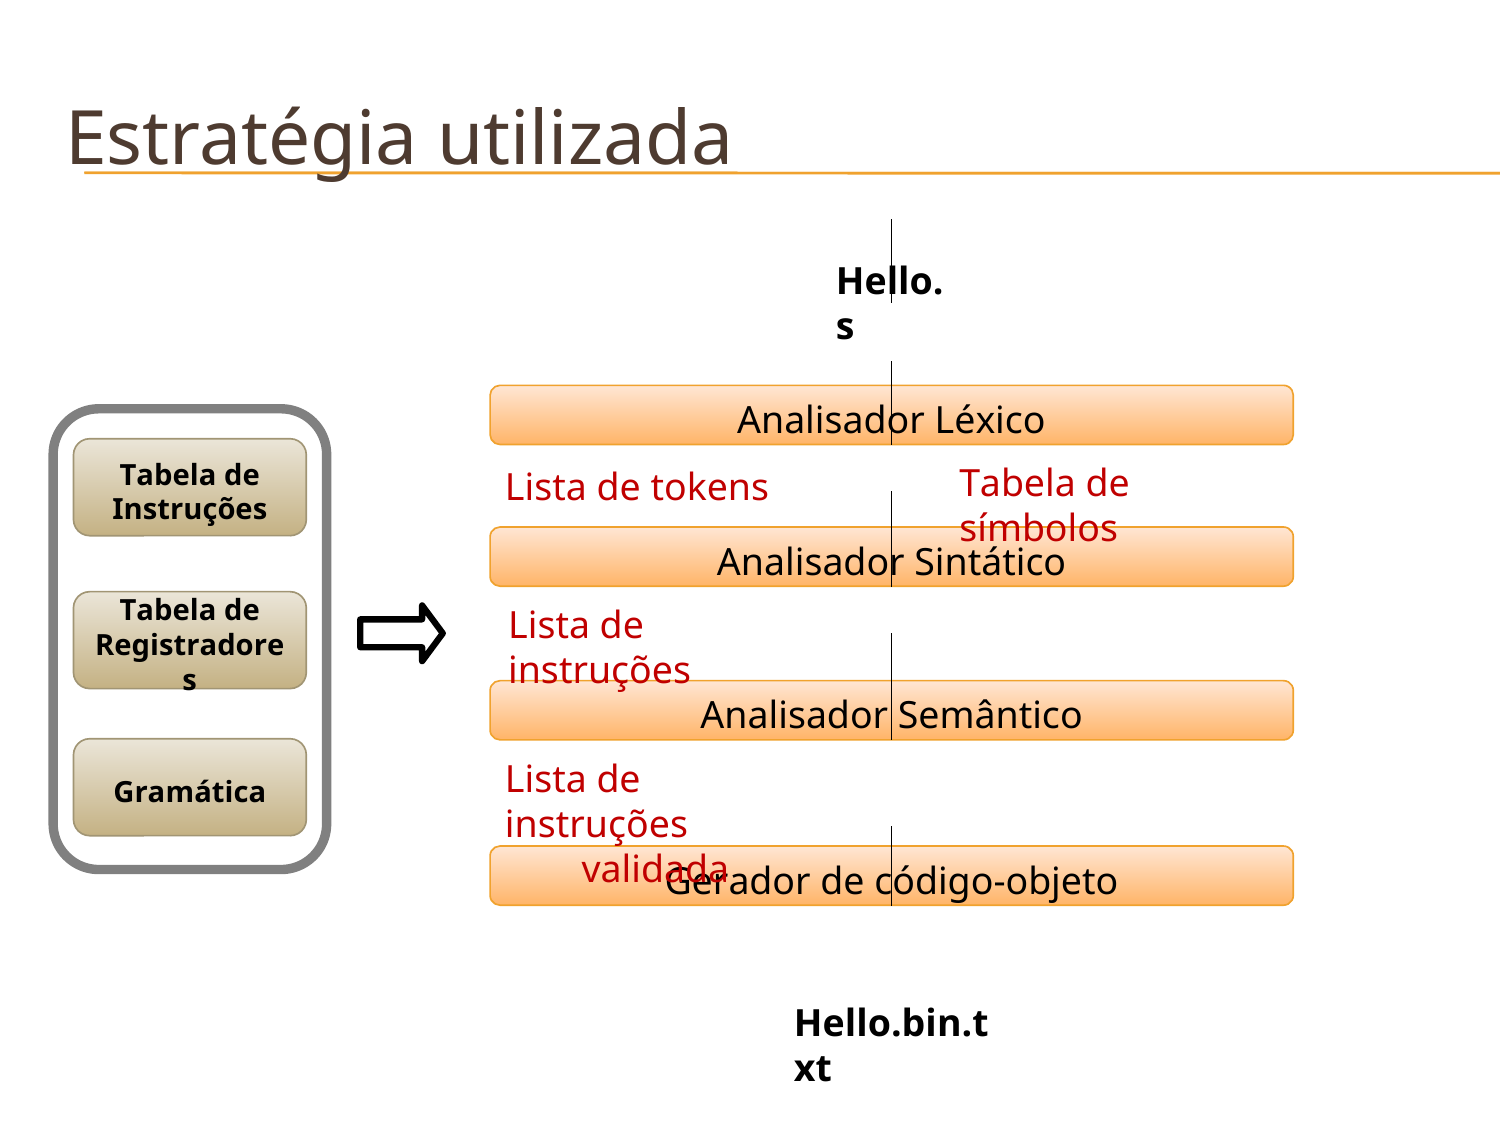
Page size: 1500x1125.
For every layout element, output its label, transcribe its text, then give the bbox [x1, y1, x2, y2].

text_box Hello.s [820, 241, 963, 355]
text_box Analisador Sintático [490, 527, 891, 587]
text_box Tabela de Registradores [73, 591, 307, 689]
text_box Tabela de Instruções [73, 438, 307, 536]
text_box Analisador Léxico [490, 385, 891, 445]
text_box Lista de tokens [490, 447, 786, 515]
text_box Lista de instruções validada [490, 739, 821, 898]
text_box Analisador Semântico [490, 680, 891, 740]
text_box Hello.bin.txt [778, 983, 1005, 1097]
text_box Analisador Sintático [892, 527, 1294, 587]
text_box Analisador Léxico [892, 385, 1294, 445]
text_box Tabela de símbolos [944, 444, 1294, 557]
text_box Gerador de código-objeto [490, 846, 891, 906]
text_box [360, 605, 443, 662]
text_box Gerador de código-objeto [892, 846, 1294, 906]
text_box Analisador Semântico [892, 680, 1294, 740]
title Estratégia utilizada [50, 75, 1476, 213]
text_box Gramática [73, 738, 307, 836]
text_box Lista de instruções [493, 586, 836, 699]
